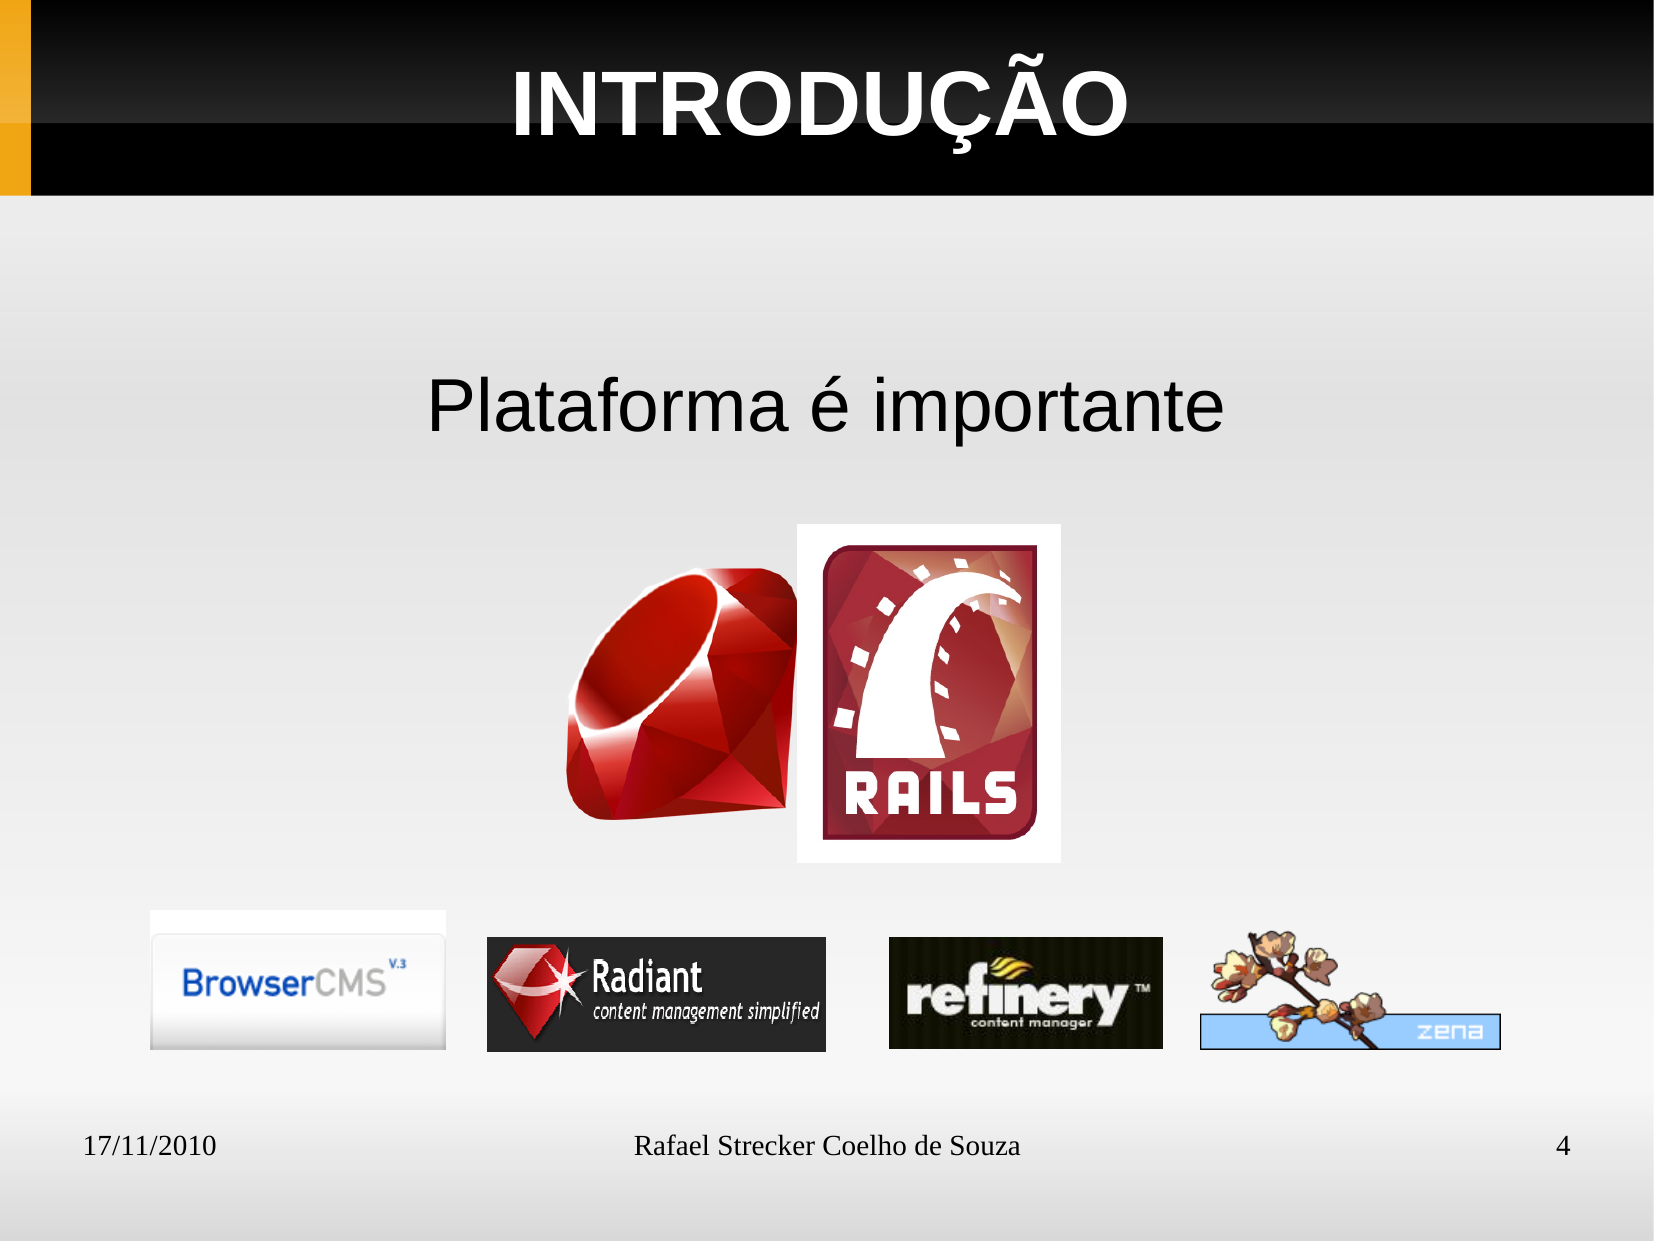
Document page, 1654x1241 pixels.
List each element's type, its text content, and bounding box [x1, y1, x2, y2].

subtitle Plataforma é importante [82, 297, 1571, 1102]
title INTRODUÇÃO [76, 7, 1565, 200]
picture [0, 0, 1654, 1241]
